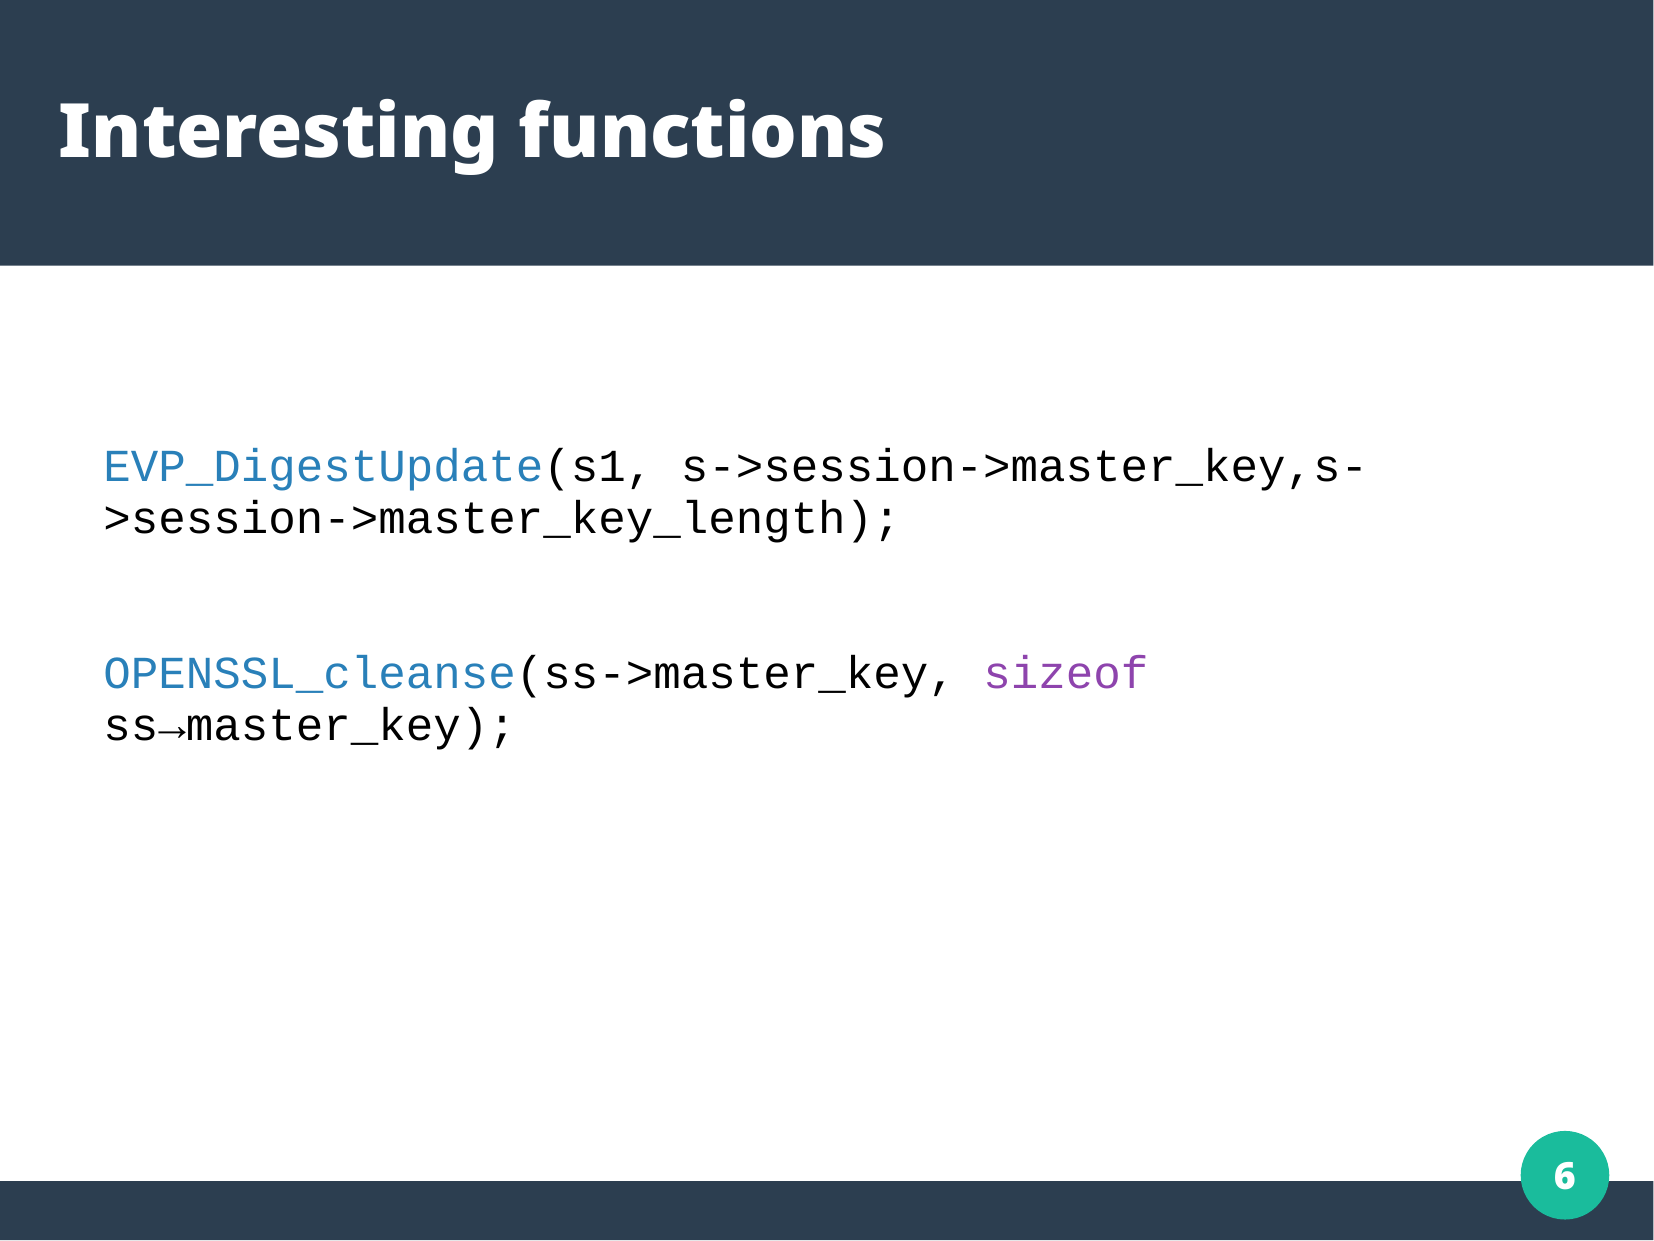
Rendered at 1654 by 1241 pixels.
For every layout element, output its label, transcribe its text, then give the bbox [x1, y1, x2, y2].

title Interesting functions [59, 49, 1595, 207]
text_box EVP_DigestUpdate(s1, s->session->master_key,s->session->master_key_length); OPENSSL_cleanse(ss->master_key, sizeof ss→master_key); [88, 333, 1506, 1241]
